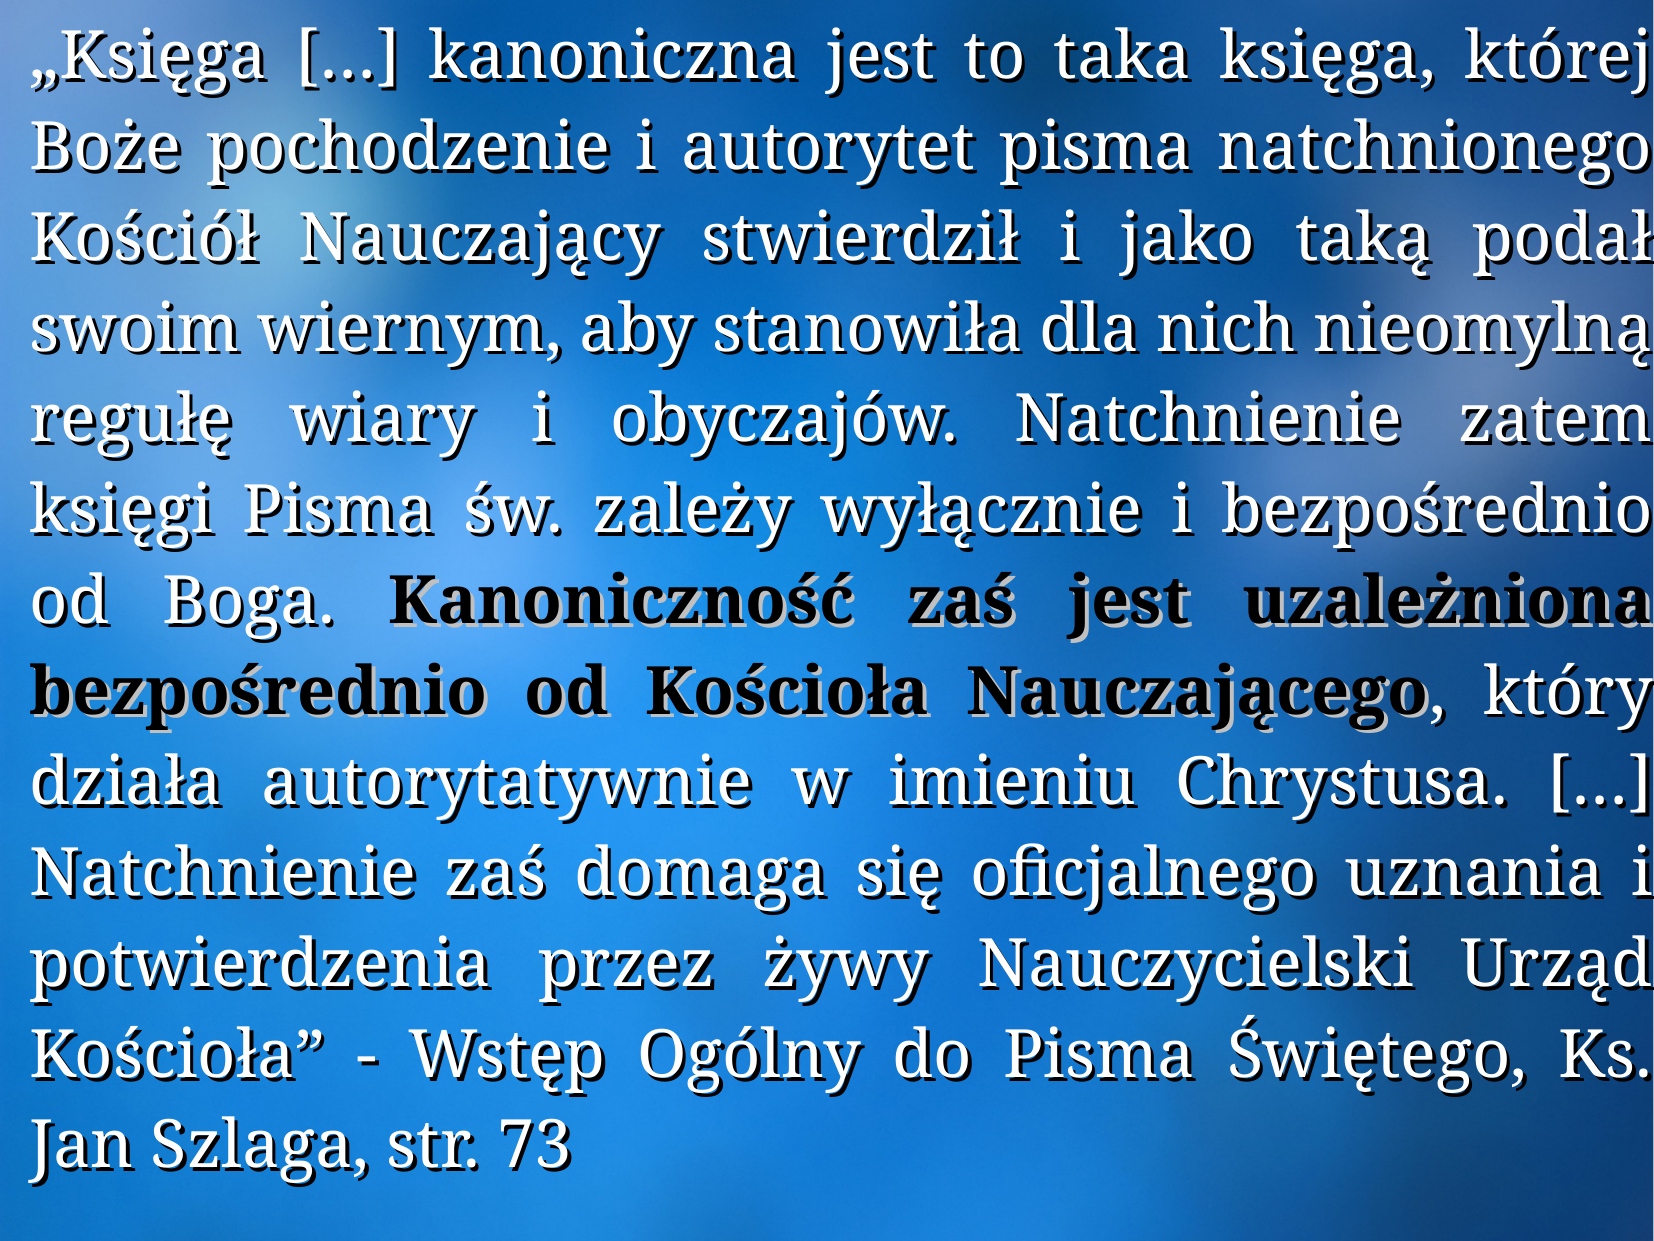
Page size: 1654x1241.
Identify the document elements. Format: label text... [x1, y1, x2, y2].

picture [522, 50, 535, 59]
picture [1000, 49, 1015, 59]
subtitle „Księga […] kanoniczna jest to taka księga, której Boże pochodzenie i autorytet pisma natchnionego Kościół Nauczający stwierdził i jako taką podał swoim wiernym, aby stanowiła dla nich nieomylną regułę wiary i obyczajów. Natchnienie zatem księgi Pisma św. zależy wyłącznie i bezpośrednio od Boga. Kanoniczność zaś jest uzależniona bezpośrednio od Kościoła Nauczającego, który działa autorytatywnie w imieniu Chrystusa. […] Natchnienie zaś domaga się oficjalnego uznania i potwierdzenia przez żywy Nauczycielski Urząd Kościoła” - Wstęp Ogólny do Pisma Świętego, Ks. Jan Szlaga, str. 73 [29, 59, 1654, 1211]
picture [1538, 45, 1548, 49]
picture [1324, 49, 1335, 57]
picture [0, 0, 1654, 1241]
picture [172, 49, 183, 57]
picture [735, 50, 747, 59]
picture [561, 49, 575, 59]
picture [559, 45, 569, 49]
picture [1611, 49, 1622, 57]
picture [85, 38, 96, 52]
picture [1360, 49, 1368, 59]
picture [861, 49, 872, 57]
picture [451, 50, 457, 58]
picture [1137, 50, 1143, 58]
picture [1540, 49, 1554, 59]
picture [208, 49, 216, 59]
picture [604, 50, 616, 59]
picture [1242, 50, 1248, 58]
